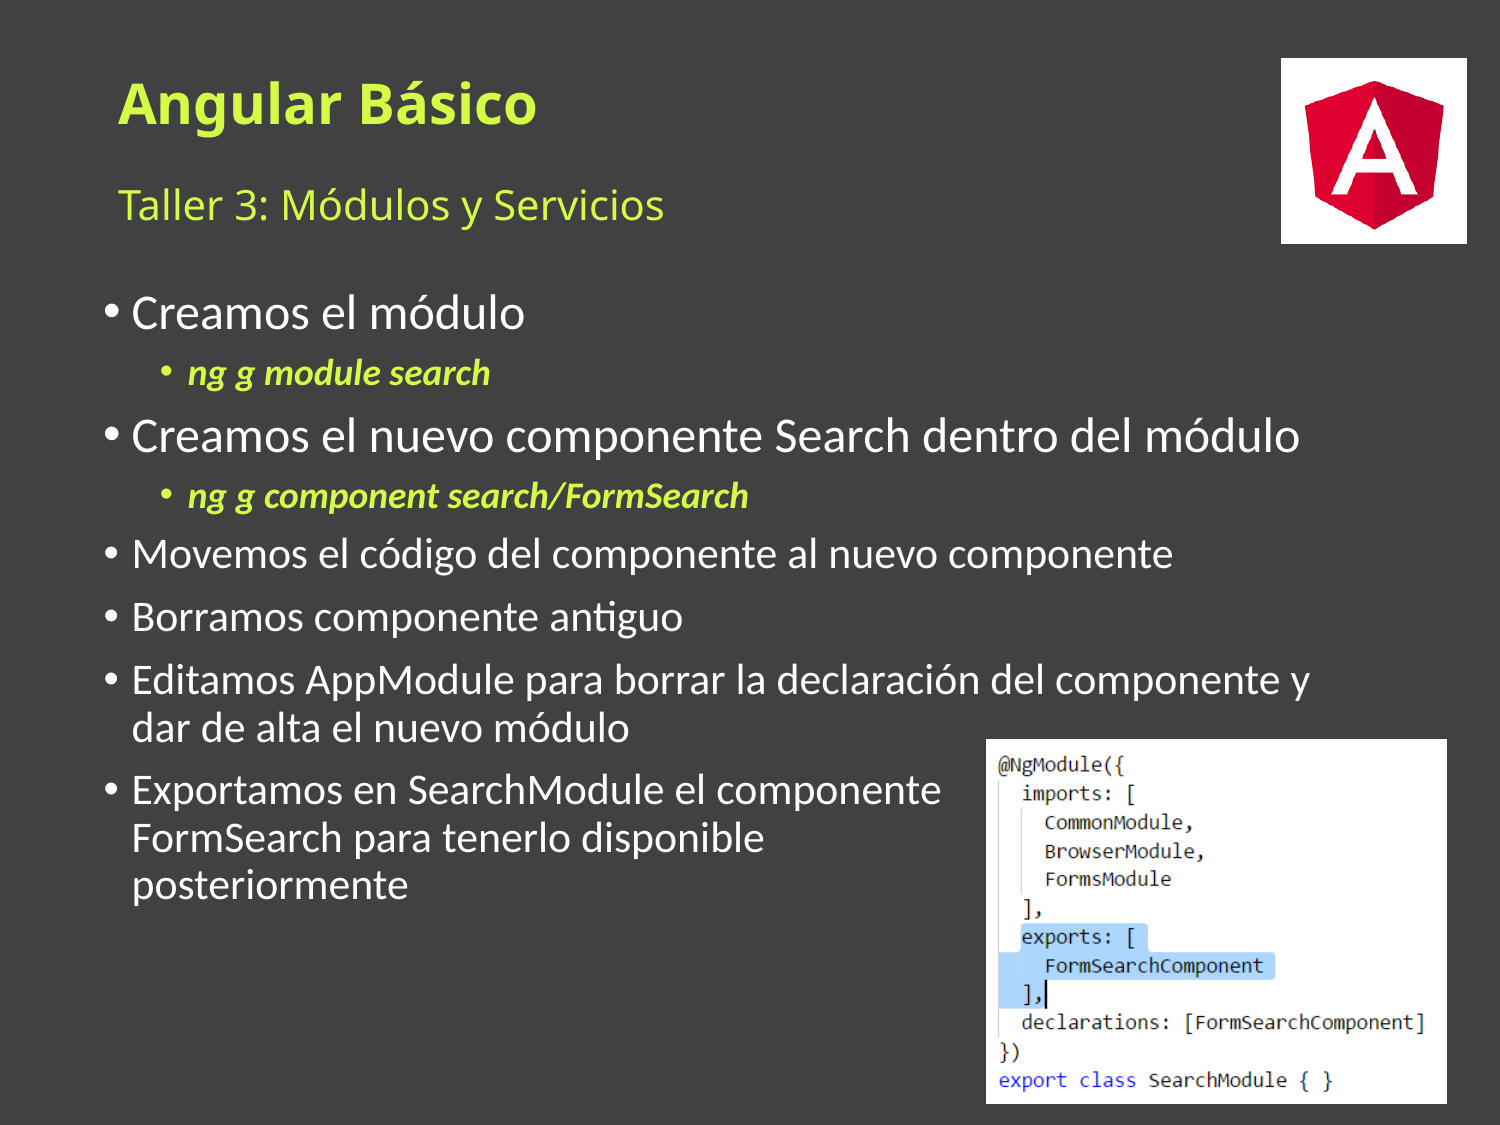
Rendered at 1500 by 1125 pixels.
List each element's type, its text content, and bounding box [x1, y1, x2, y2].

list Taller 3: Módulos y Servicios [103, 163, 1282, 244]
list Creamos el módulo ng g module search Creamos el nuevo componente Search dentro del módulo ng g component search/FormSearch Movemos el código del componente al nuevo componente Borramos componente antiguo Editamos AppModule para borrar la declaración del componente y dar de alta el nuevo módulo Exportamos en SearchModule el componente FormSearch para tenerlo disponible posteriormente [88, 278, 1383, 993]
picture [1281, 58, 1467, 244]
picture [986, 739, 1447, 1104]
title Angular Básico [103, 59, 1282, 144]
